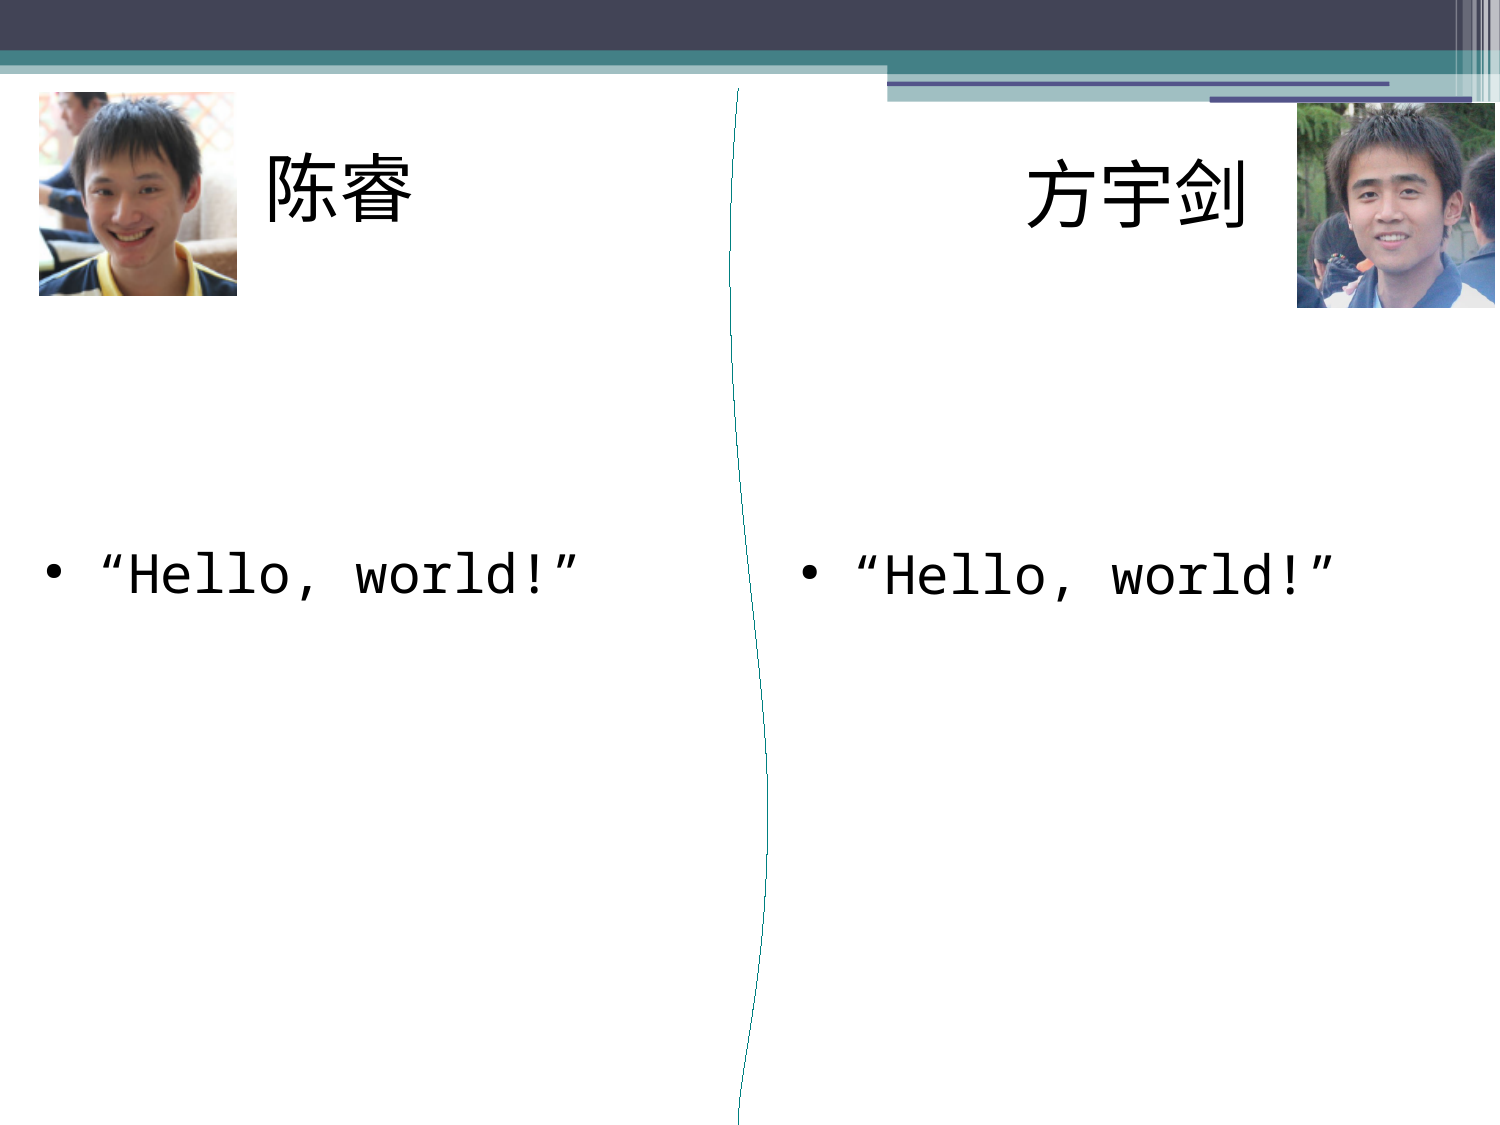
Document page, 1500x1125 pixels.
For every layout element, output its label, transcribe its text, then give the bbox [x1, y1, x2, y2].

text_box “Hello, world!” [785, 307, 1465, 1094]
picture [39, 92, 237, 296]
picture [1297, 103, 1495, 308]
text_box 方宇剑 [1003, 145, 1270, 266]
text_box 陈睿 [236, 140, 443, 243]
text_box “Hello, world!” [29, 306, 709, 1093]
